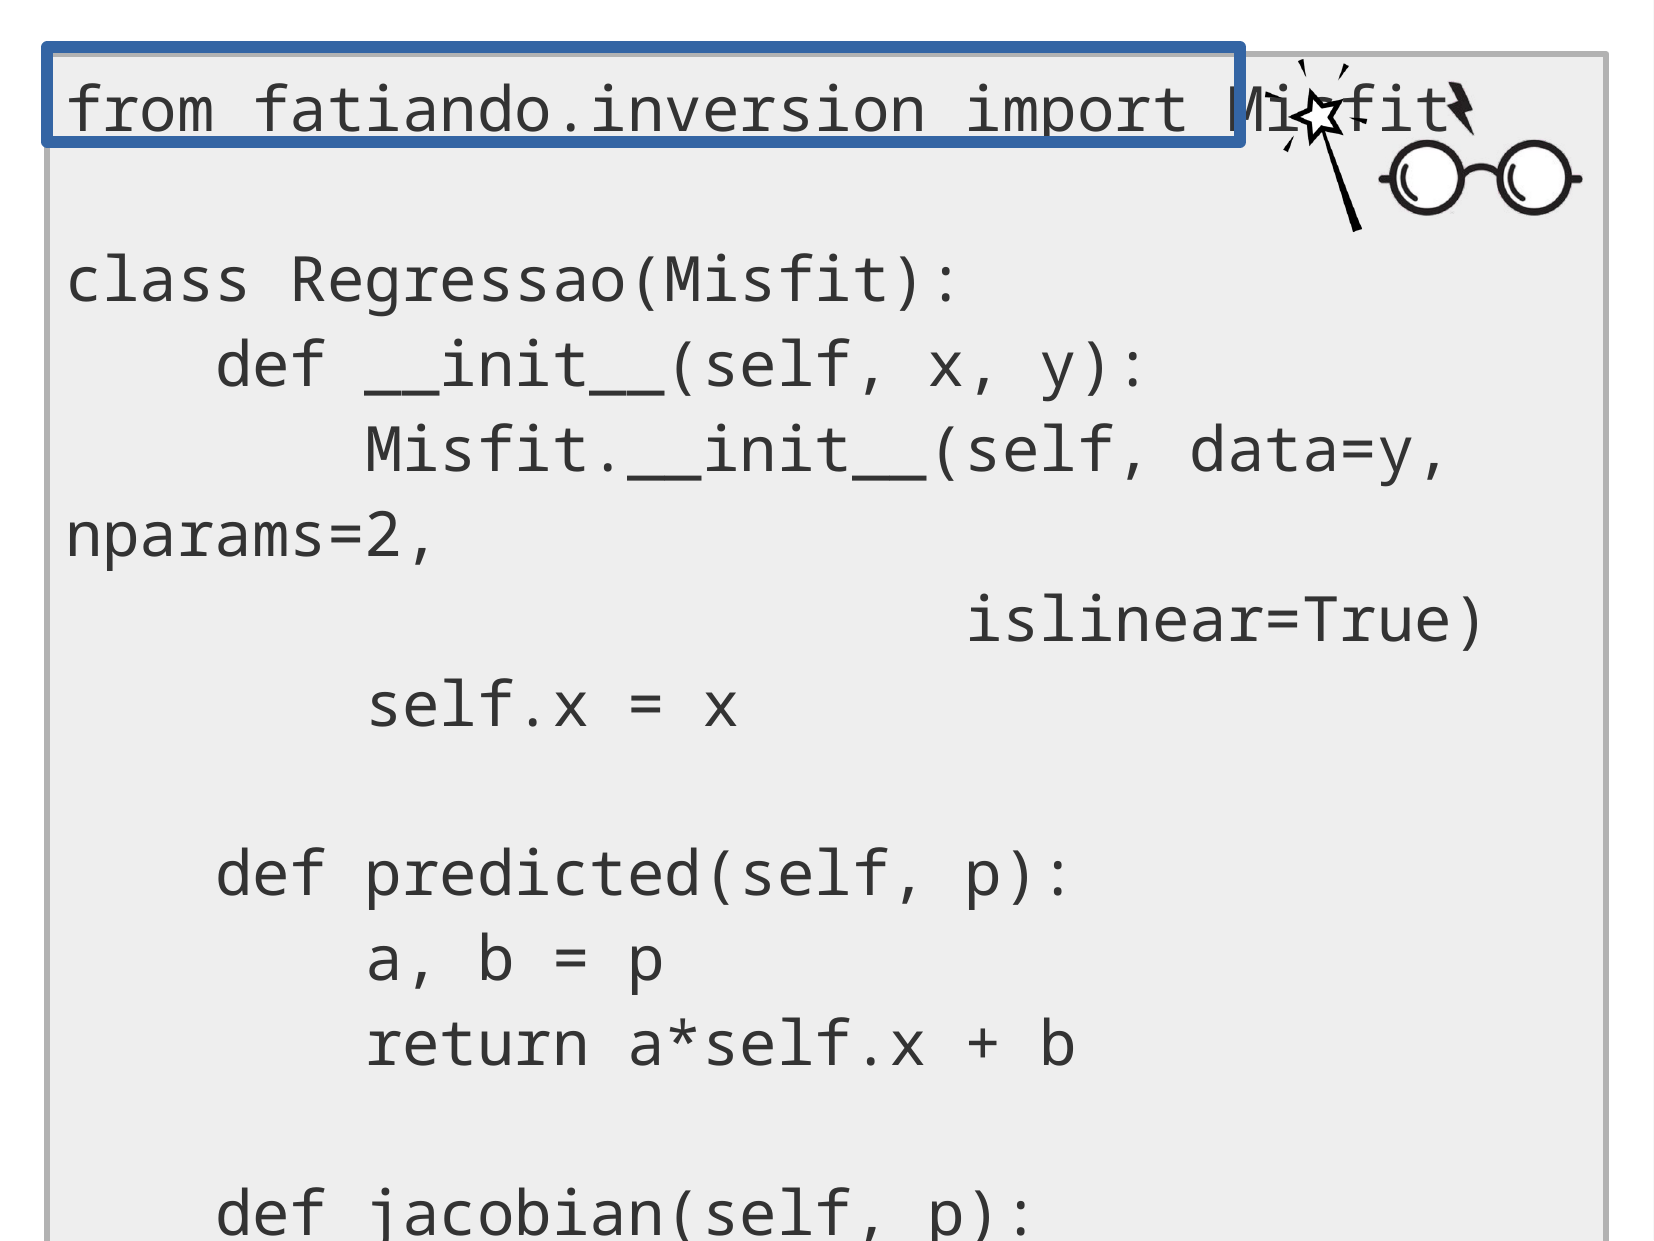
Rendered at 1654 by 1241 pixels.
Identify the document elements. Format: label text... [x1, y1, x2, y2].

text_box from fatiando.inversion import Misfit class Regressao(Misfit): def __init__(self, x, y): Misfit.__init__(self, data=y, nparams=2, islinear=True) self.x = x def predicted(self, p): a, b = p return a*self.x + b def jacobian(self, p): A = np.empty((self.ndata, self.nparams)) A[:, 0] = self.x A[:, 1] = 1 return A [53, 54, 1228, 136]
picture [1228, 35, 1583, 251]
text_box [0, 0, 1654, 1241]
text_box from fatiando.inversion import Misfit class Regressao(Misfit): def __init__(self, x, y): Misfit.__init__(self, data=y, nparams=2, islinear=True) self.x = x def predicted(self, p): a, b = p return a*self.x + b def jacobian(self, p): A = np.empty((self.ndata, self.nparams)) A[:, 0] = self.x A[:, 1] = 1 return A [47, 54, 1607, 1205]
